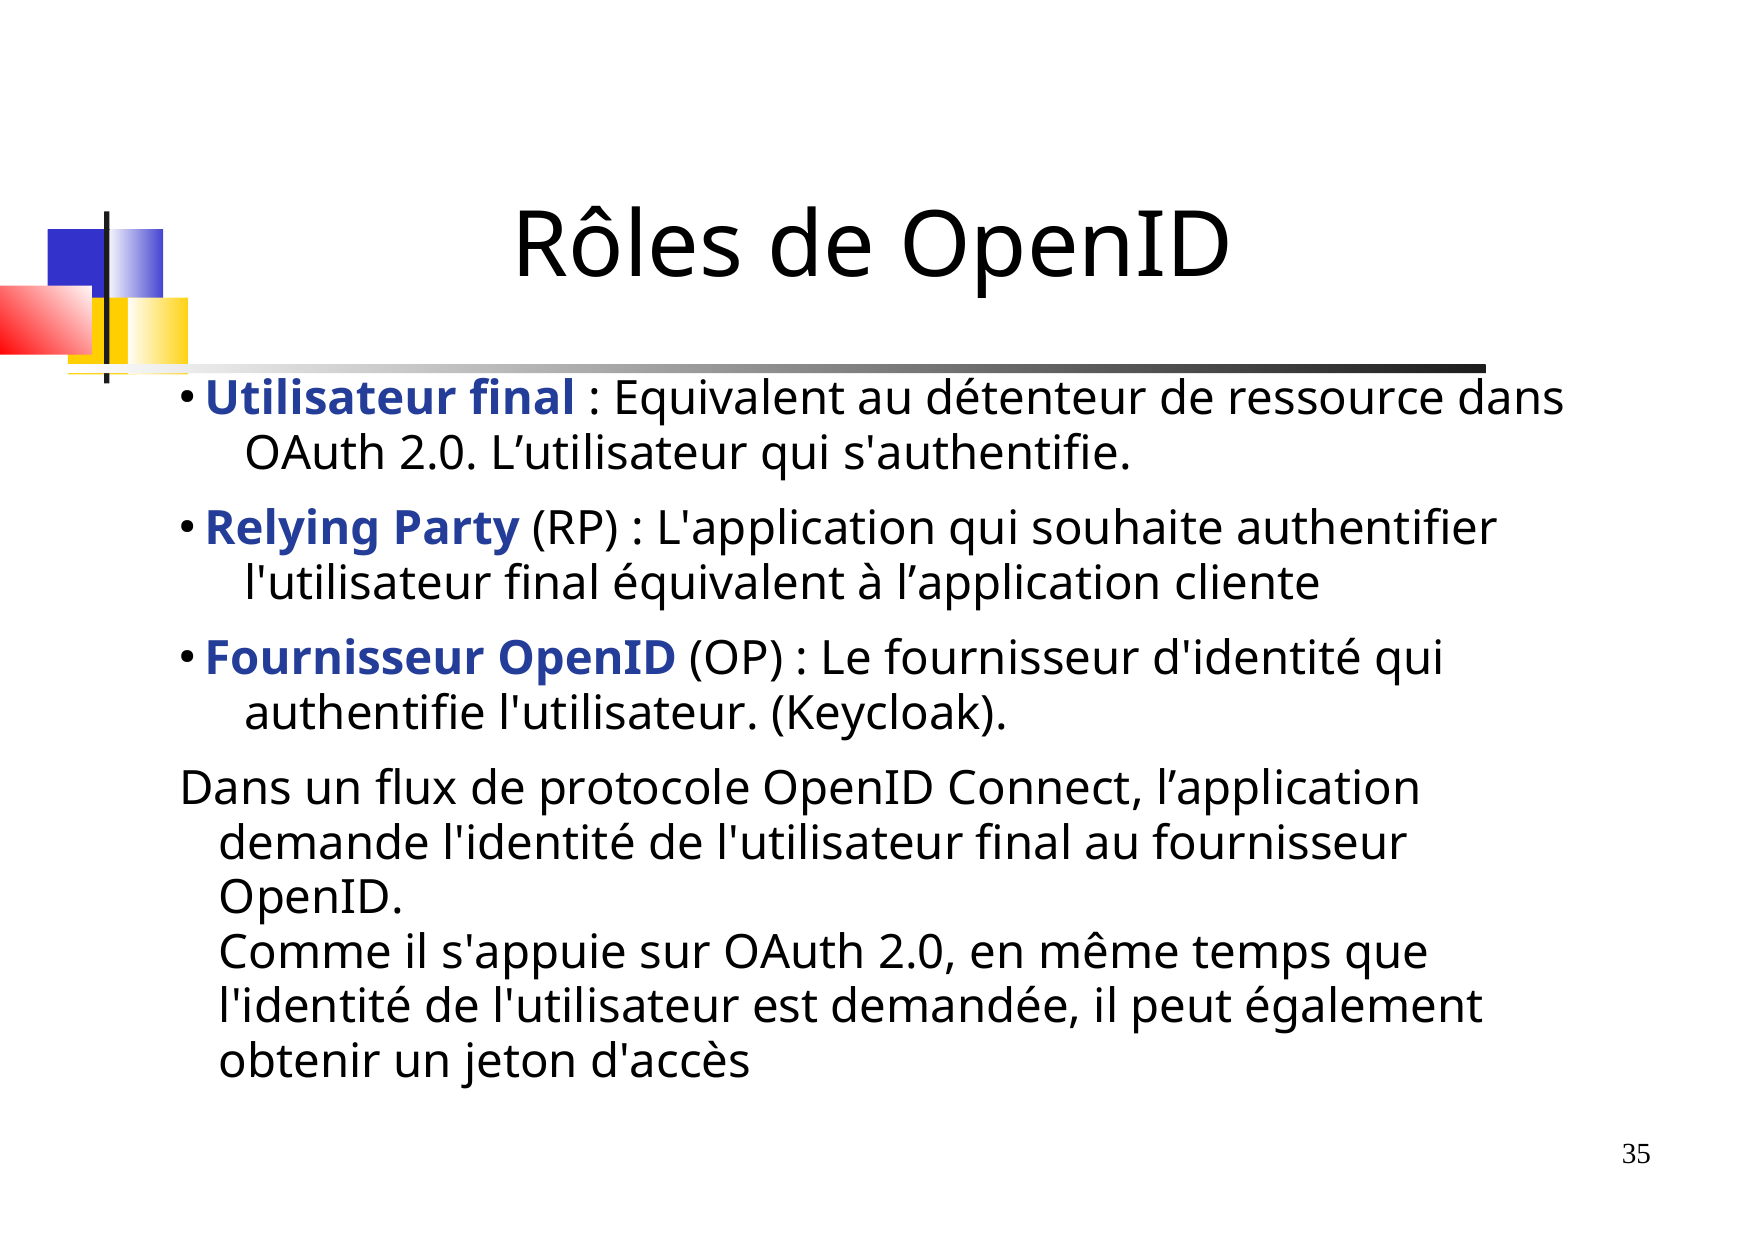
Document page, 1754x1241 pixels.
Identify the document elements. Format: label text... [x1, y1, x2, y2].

list Utilisateur final : Equivalent au détenteur de ressource dans OAuth 2.0. L’utilisateur qui s'authentifie. Relying Party (RP) : L'application qui souhaite authentifier l'utilisateur final équivalent à l’application cliente Fournisseur OpenID (OP) : Le fournisseur d'identité qui authentifie l'utilisateur. (Keycloak). Dans un flux de protocole OpenID Connect, l’application demande l'identité de l'utilisateur final au fournisseur OpenID. Comme il s'appuie sur OAuth 2.0, en même temps que l'identité de l'utilisateur est demandée, il peut également obtenir un jeton d'accès [179, 371, 1567, 1091]
title Rôles de OpenID [179, 139, 1567, 351]
